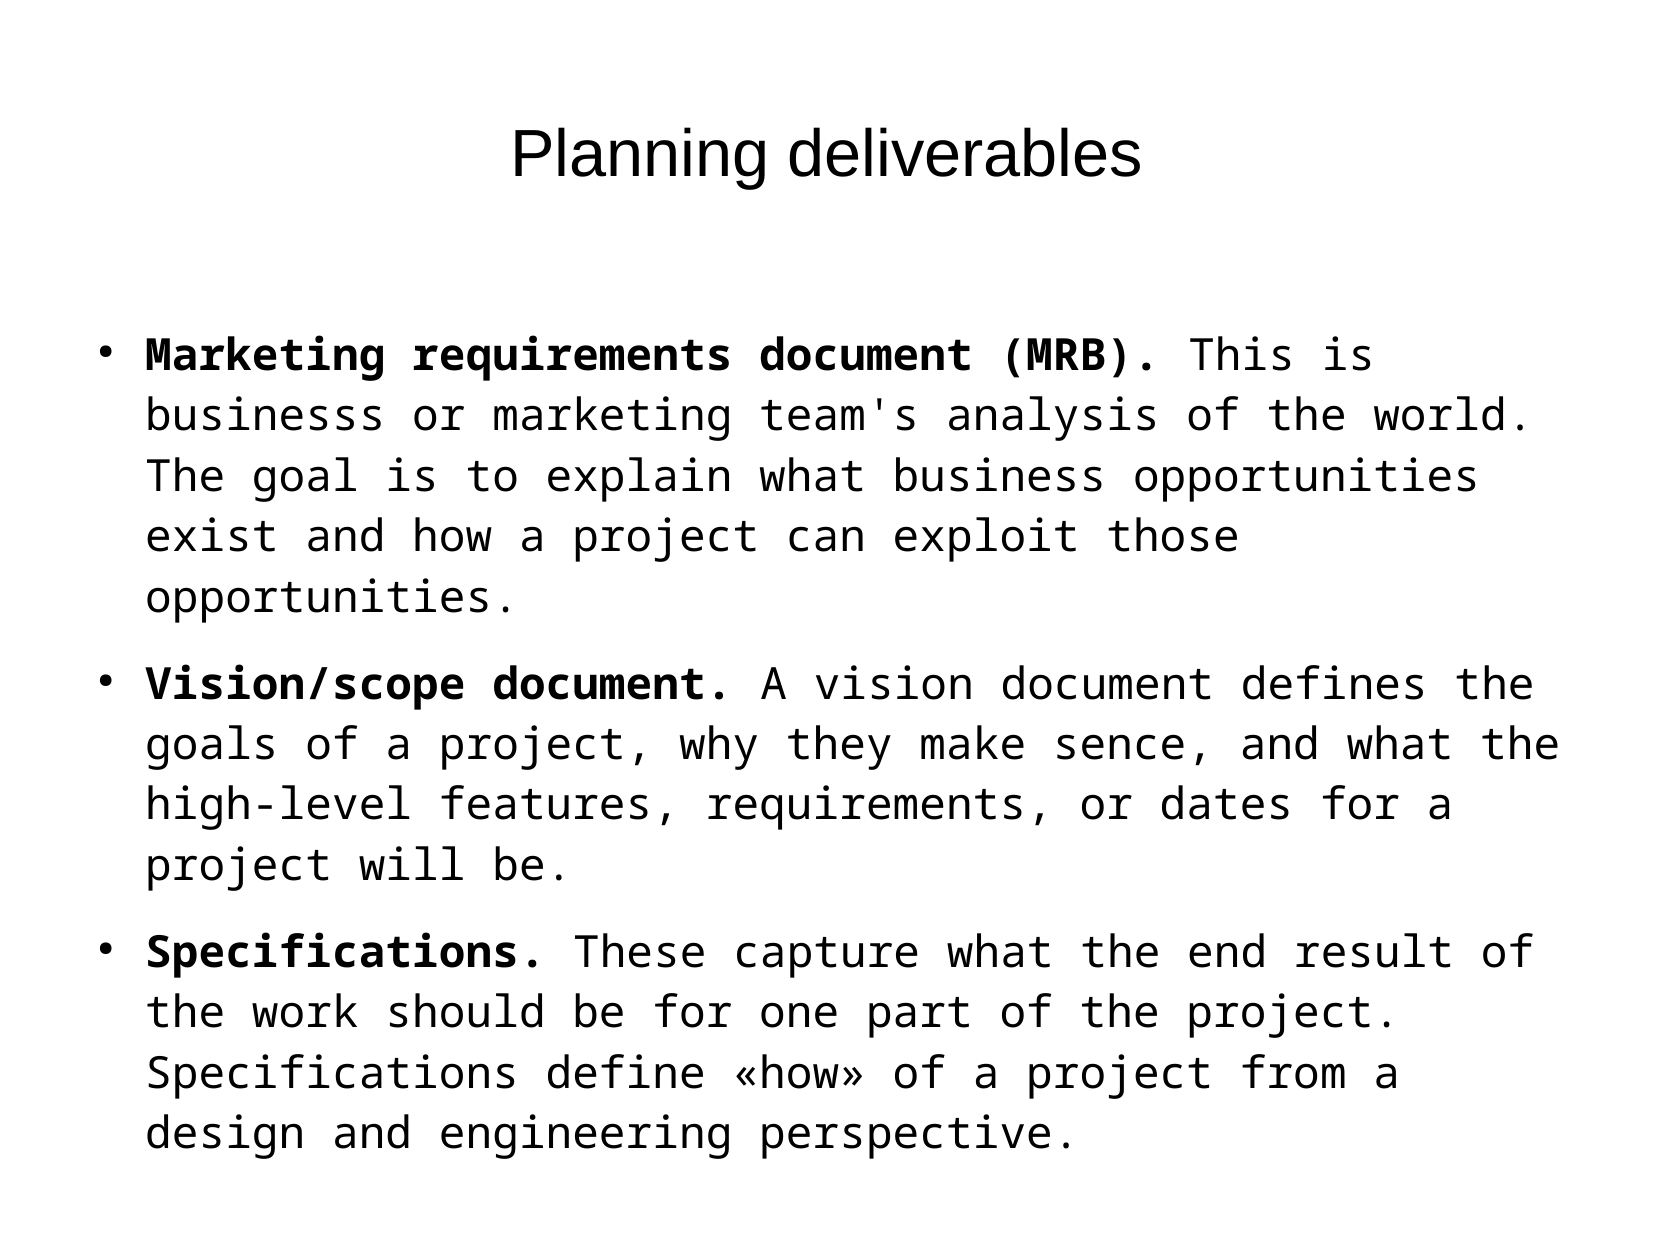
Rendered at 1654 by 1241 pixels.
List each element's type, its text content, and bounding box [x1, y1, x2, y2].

title Planning deliverables [82, 49, 1571, 236]
list Marketing requirements document (MRB). This is businesss or marketing team's analysis of the world. The goal is to explain what business opportunities exist and how a project can exploit those opportunities. Vision/scope document. A vision document defines the goals of a project, why they make sence, and what the high-level features, requirements, or dates for a project will be. Specifications. These capture what the end result of the work should be for one part of the project. Specifications define «how» of a project from a design and engineering perspective. [82, 236, 1571, 1170]
